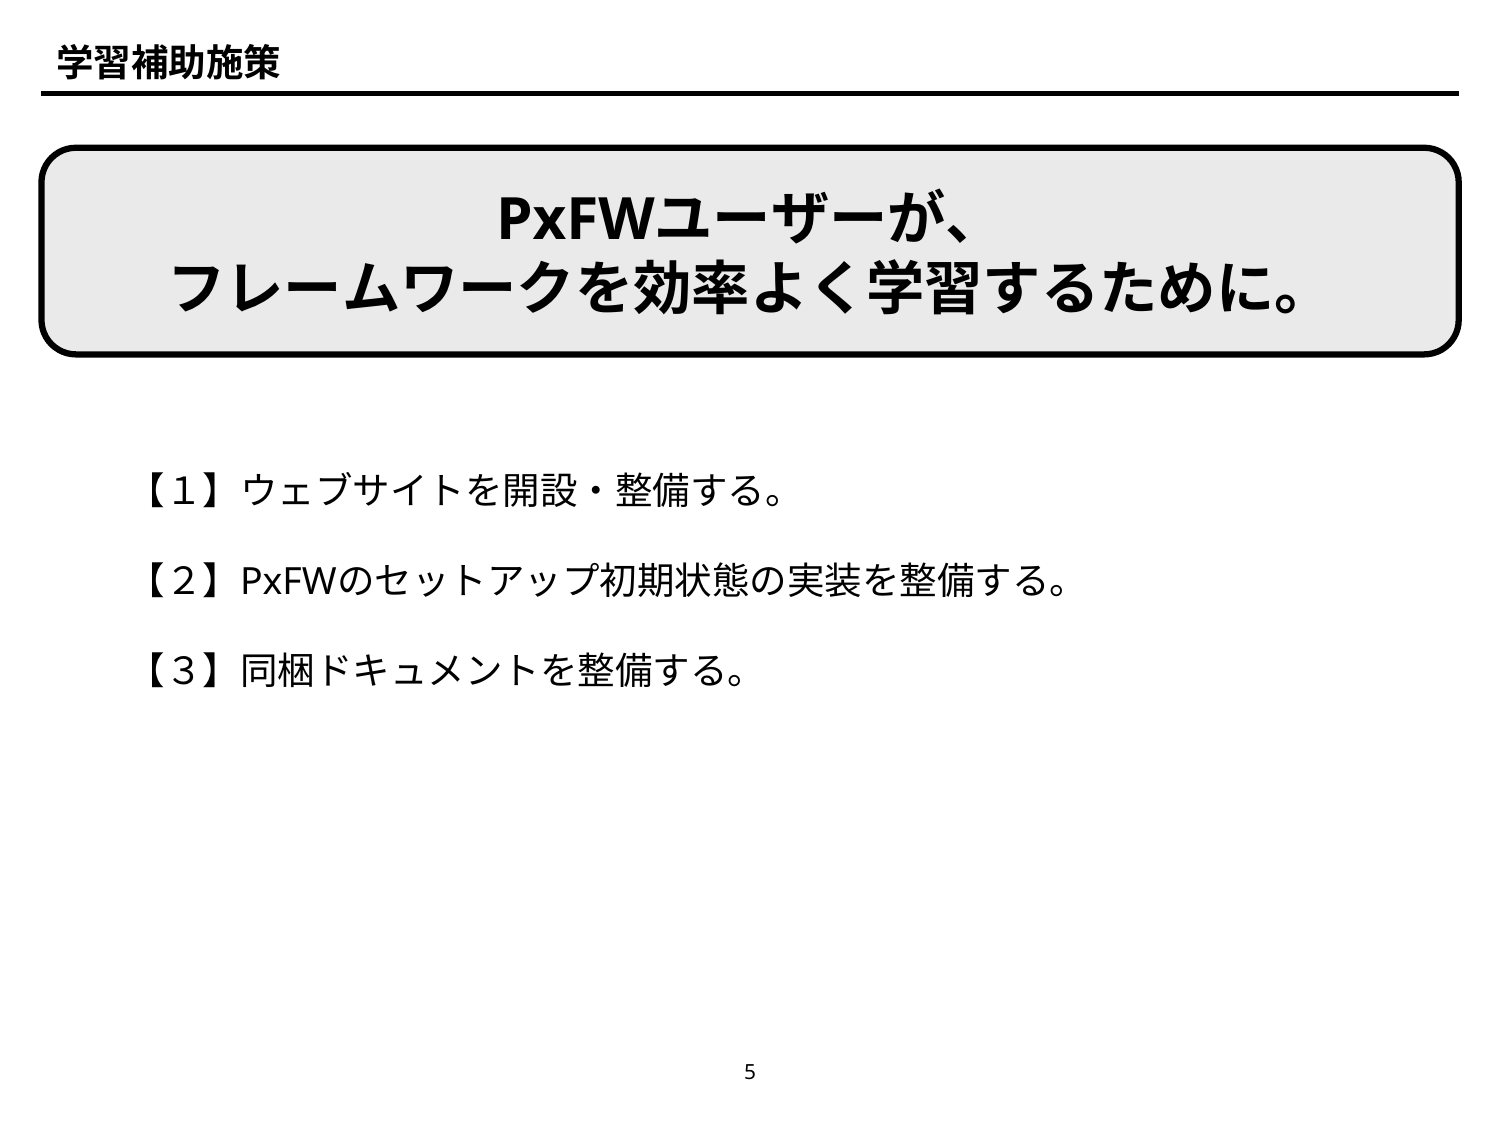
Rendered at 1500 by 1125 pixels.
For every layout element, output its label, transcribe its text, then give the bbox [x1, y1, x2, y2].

text_box 【１】ウェブサイトを開設・整備する。 【２】PxFWのセットアップ初期状態の実装を整備する。 【３】同梱ドキュメントを整備する。 [112, 459, 1107, 700]
text_box PxFWユーザーが、 フレームワークを効率よく学習するために。 [41, 147, 1459, 355]
title 学習補助施策 [41, 24, 1459, 97]
